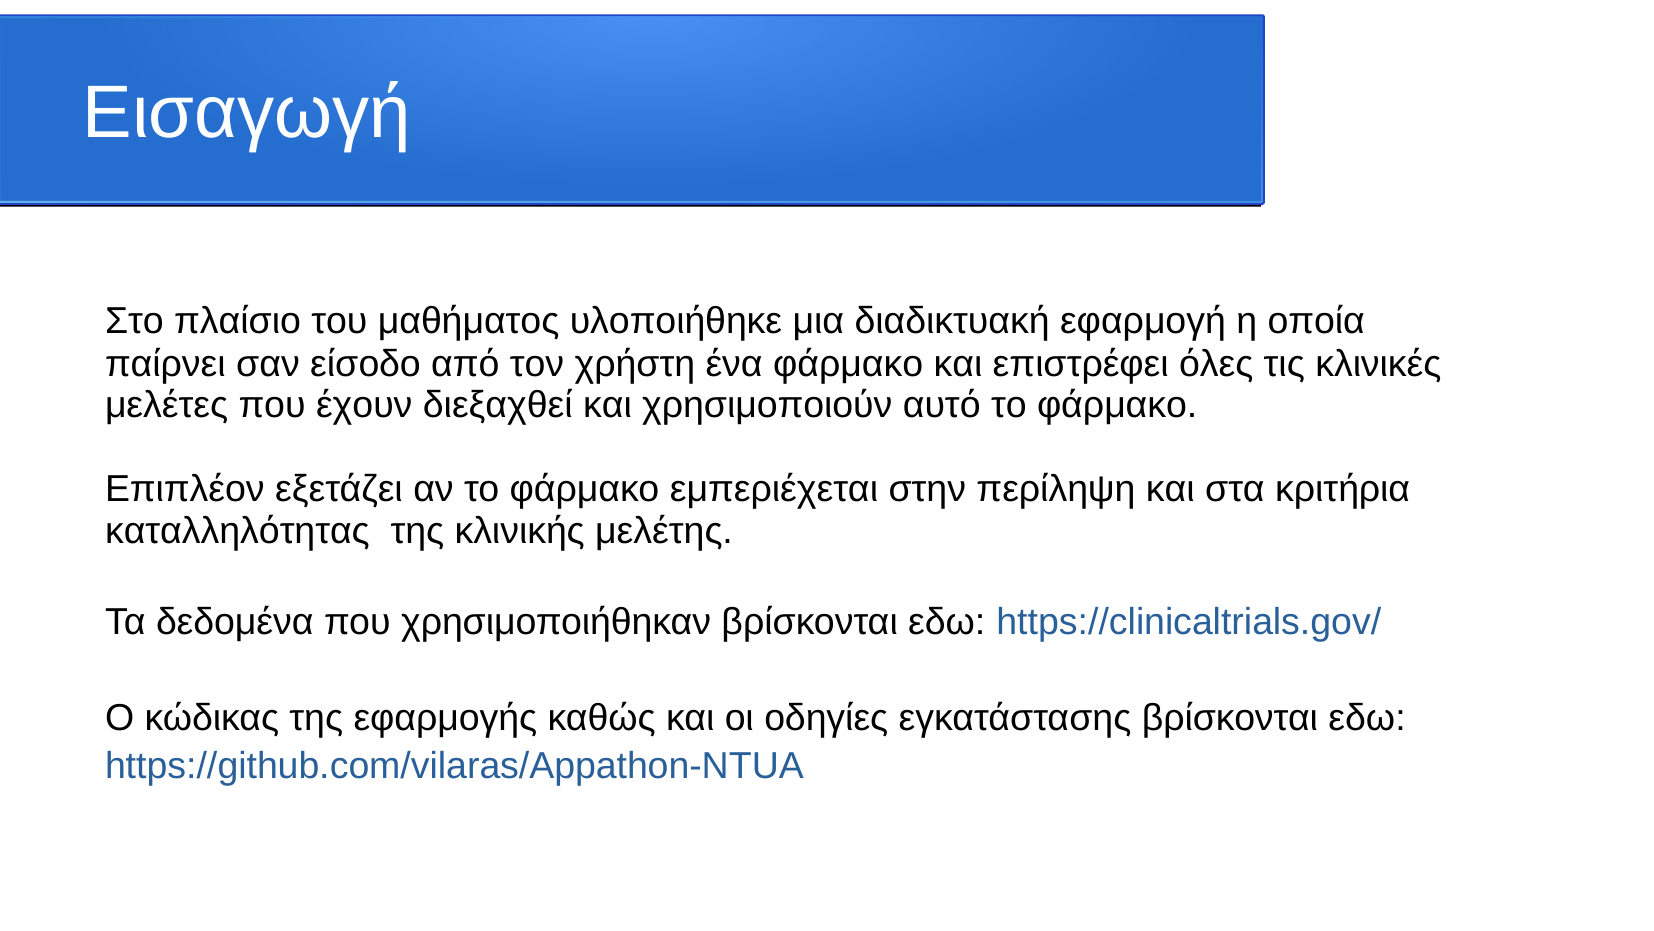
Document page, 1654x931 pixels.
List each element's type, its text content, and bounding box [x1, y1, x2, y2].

title Εισαγωγή [82, 35, 1235, 189]
text_box Στο πλαίσιο του μαθήματος υλοποιήθηκε μια διαδικτυακή εφαρμογή η οποία παίρνει σαν είσοδο από τον χρήστη ένα φάρμακο και επιστρέφει όλες τις κλινικές μελέτες που έχουν διεξαχθεί και χρησιμοποιούν αυτό το φάρμακο. Επιπλέον εξετάζει αν το φάρμακο εμπεριέχεται στην περίληψη και στα κριτήρια καταλληλότητας της κλινικής μελέτης. Τα δεδομένα που χρησιμοποιήθηκαν βρίσκονται εδω: https://clinicaltrials.gov/ Ο κώδικας της εφαρμογής καθώς και οι οδηγίες εγκατάστασης βρίσκονται εδω: https://github.com/vilaras/Appathon-NTUA [105, 300, 1443, 787]
